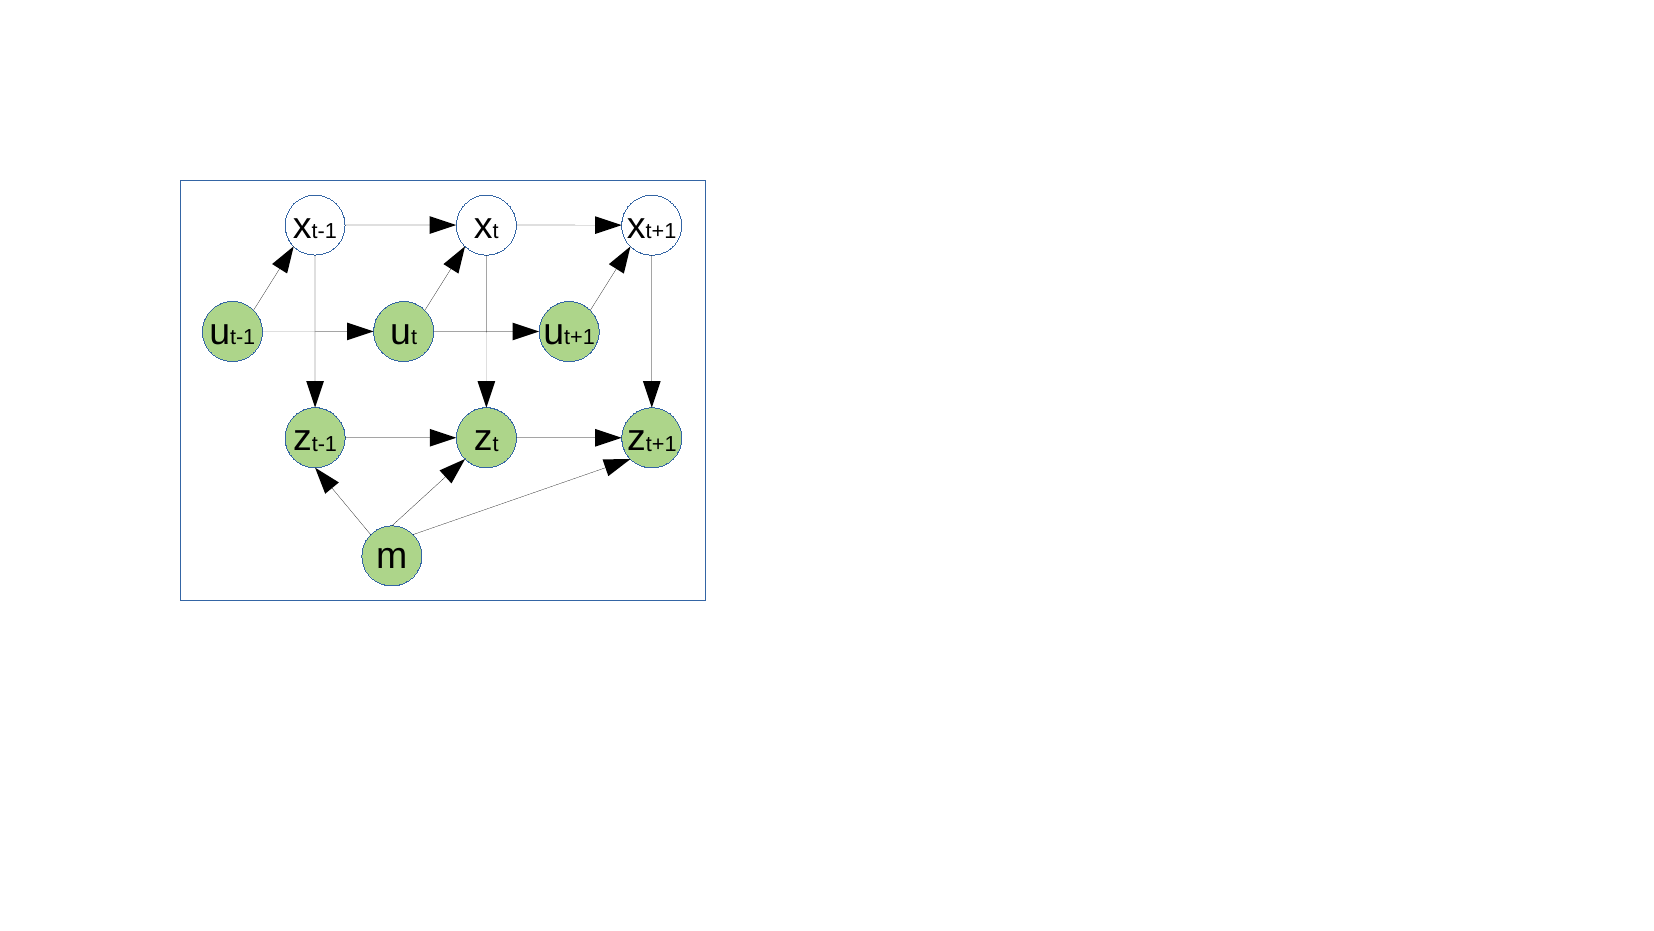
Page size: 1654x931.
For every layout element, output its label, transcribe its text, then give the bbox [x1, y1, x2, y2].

text_box xt+1 [621, 195, 682, 256]
text_box zt [456, 407, 517, 468]
text_box ut+1 [539, 301, 600, 362]
text_box zt+1 [621, 407, 682, 468]
text_box ut-1 [202, 301, 263, 362]
text_box m [361, 525, 422, 586]
text_box zt-1 [285, 407, 346, 468]
text_box ut [373, 301, 434, 362]
text_box xt [456, 195, 517, 256]
text_box xt-1 [285, 195, 345, 255]
text_box [180, 180, 706, 601]
